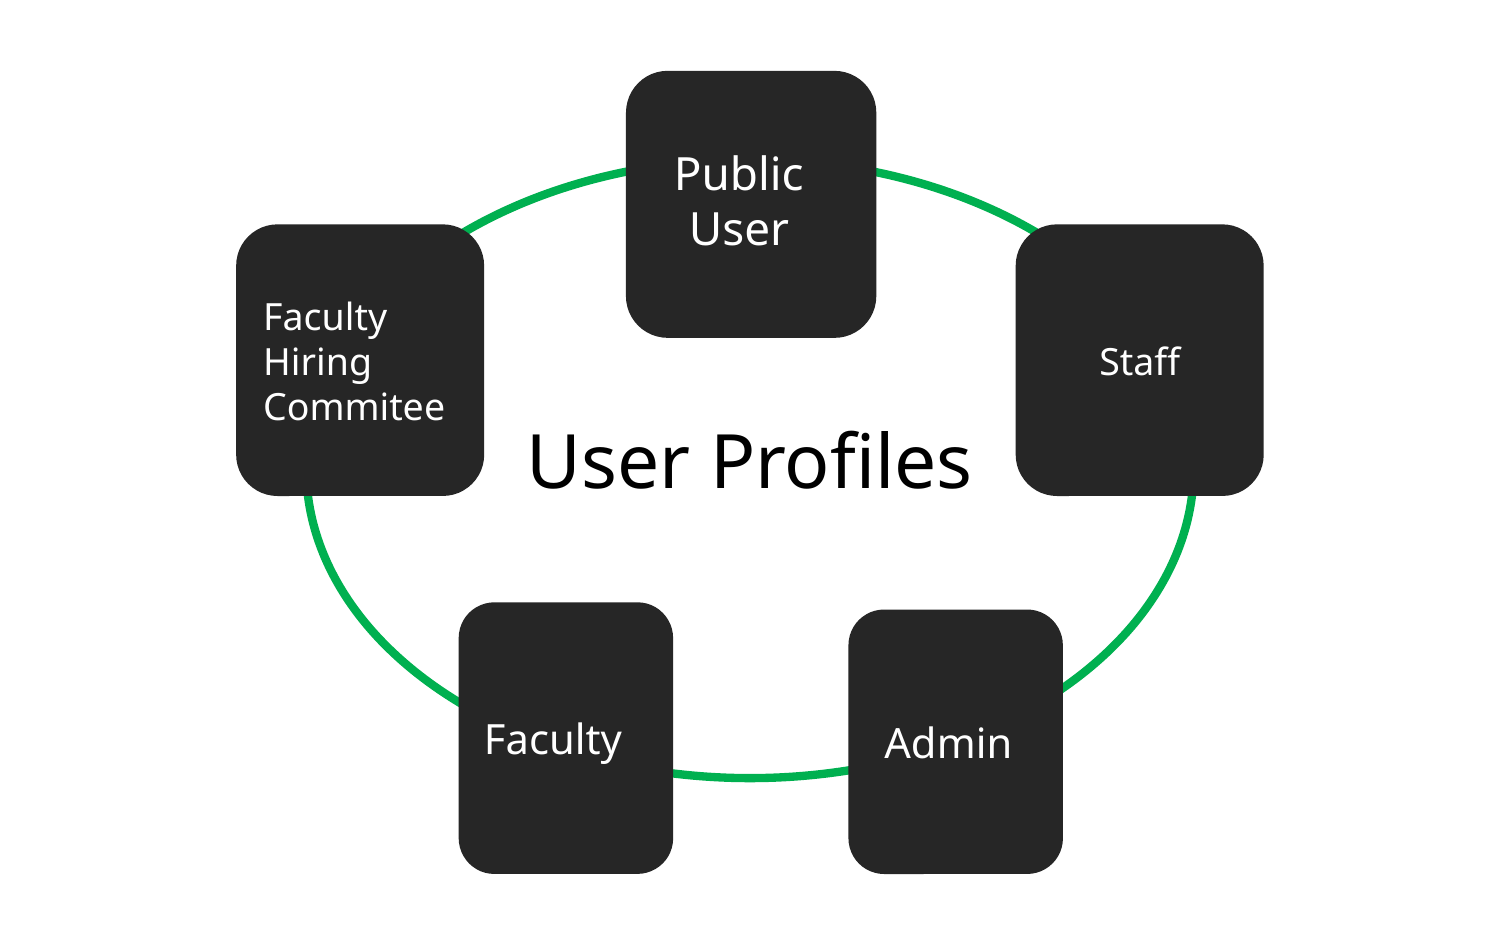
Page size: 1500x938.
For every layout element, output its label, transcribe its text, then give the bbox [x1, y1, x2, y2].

text_box Staff [1015, 224, 1264, 497]
text_box Faculty [458, 602, 674, 874]
text_box Admin [848, 609, 1063, 875]
text_box Faculty Hiring Commitee [236, 224, 485, 497]
text_box Public User [625, 70, 877, 338]
text_box User Profiles [501, 406, 999, 512]
